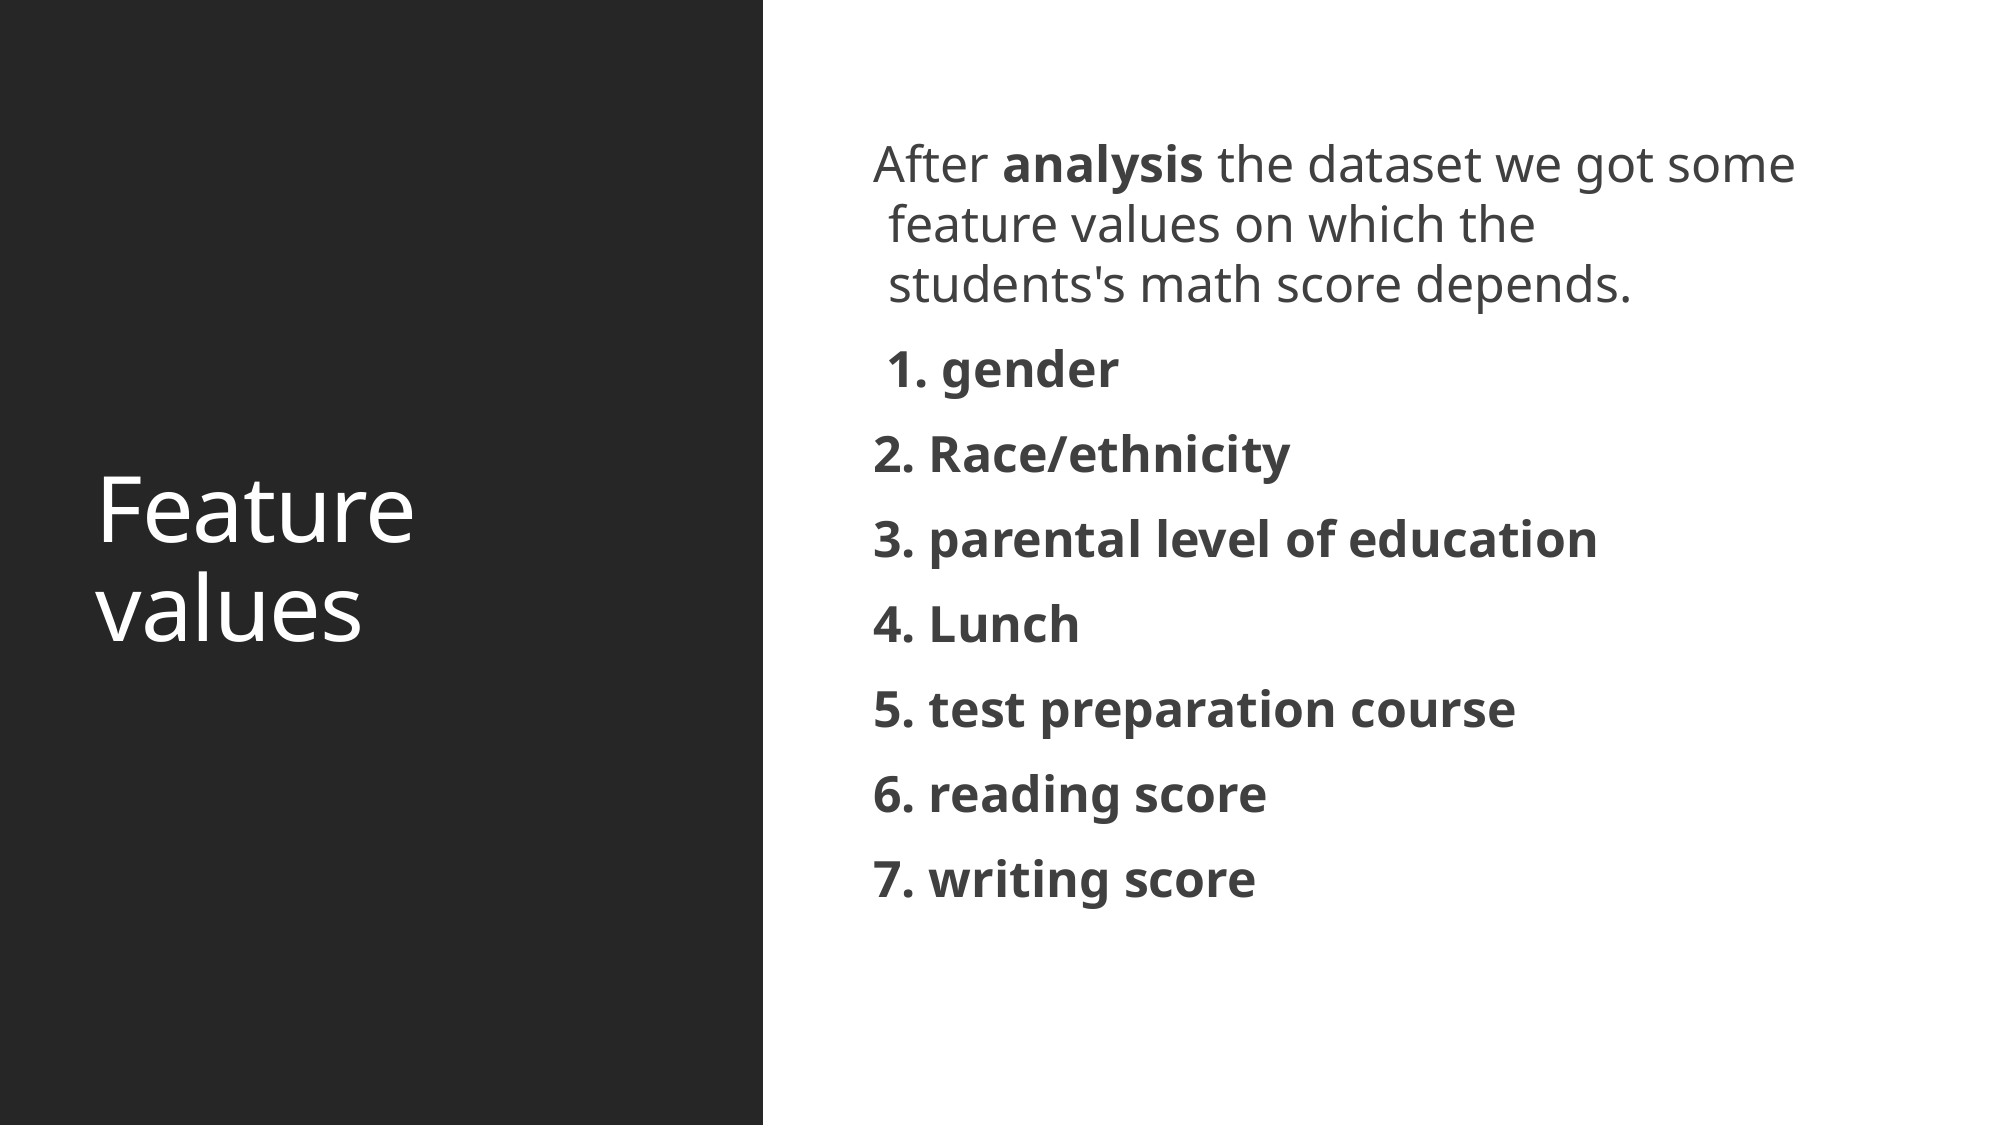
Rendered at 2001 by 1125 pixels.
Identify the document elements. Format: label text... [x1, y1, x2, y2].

title Feature values [80, 99, 679, 1026]
text_box [0, 0, 1999, 1125]
list After analysis the dataset we got some feature values on which the students's math score depends. 1. gender 2. Race/ethnicity 3. parental level of education 4. Lunch 5. test preparation course 6. reading score 7. writing score [858, 99, 1831, 1026]
